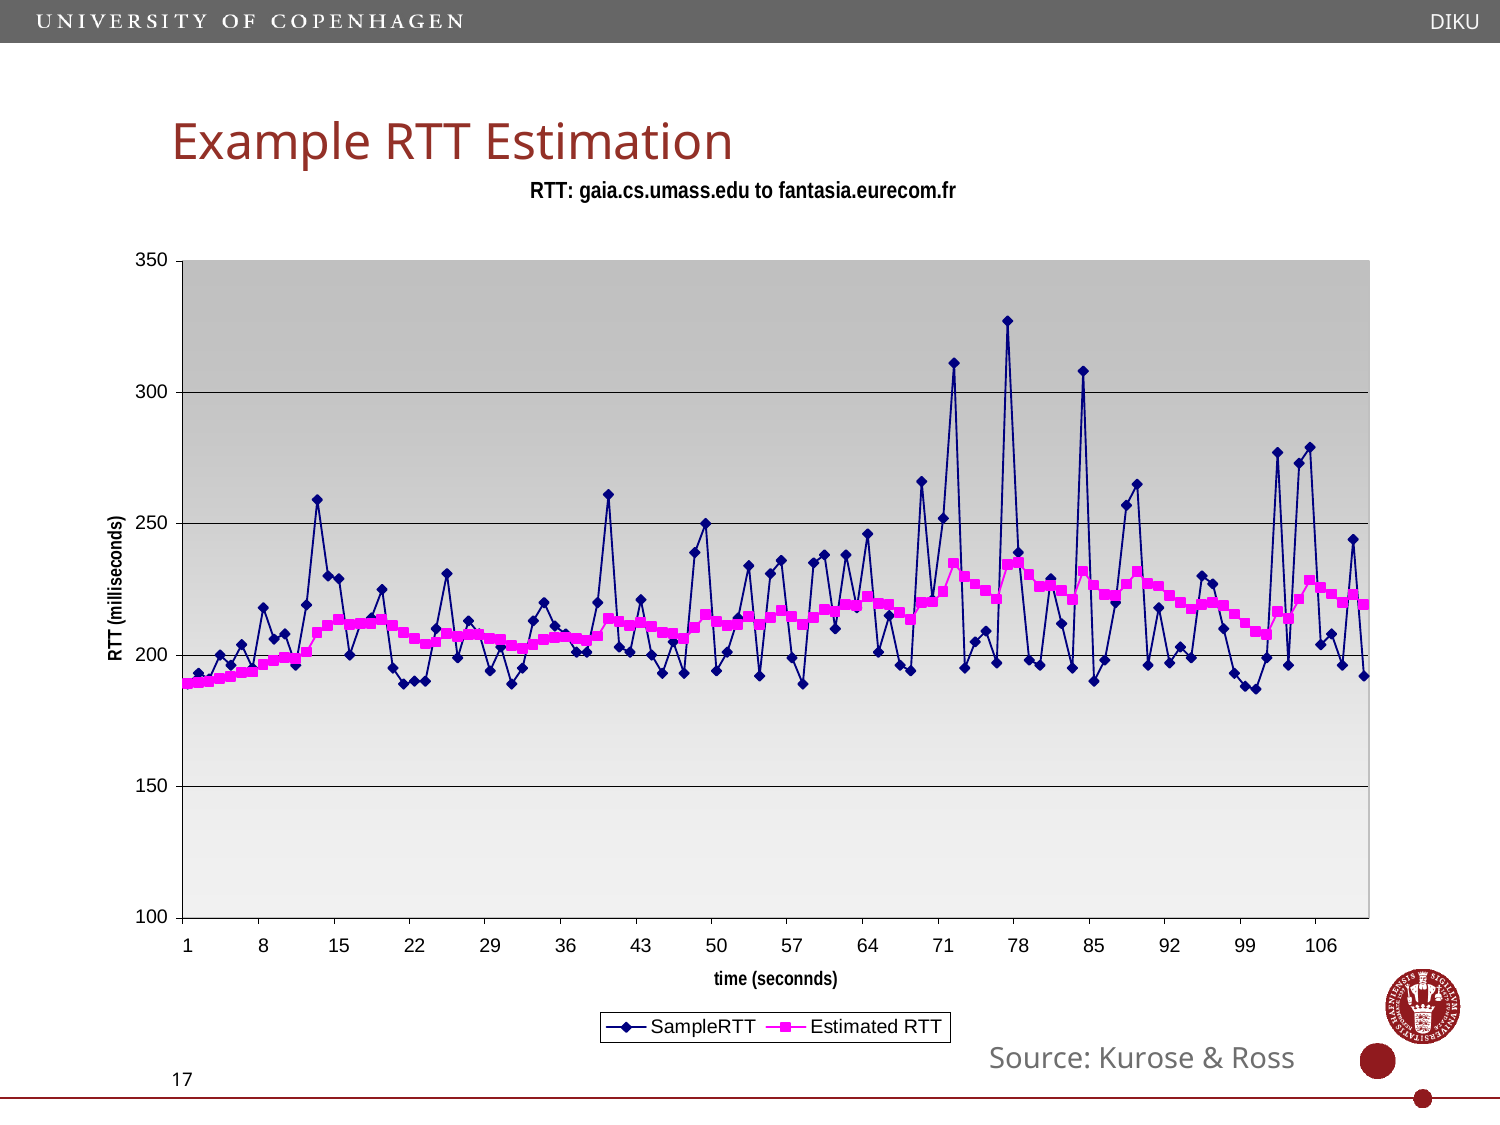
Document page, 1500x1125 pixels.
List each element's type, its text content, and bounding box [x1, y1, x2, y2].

picture [0, 146, 1500, 1122]
title Example RTT Estimation [171, 75, 1329, 146]
text_box DIKU [469, 0, 1495, 43]
text_box Source: Kurose & Ross [974, 1031, 1341, 1083]
text_box <number> [171, 1067, 522, 1092]
